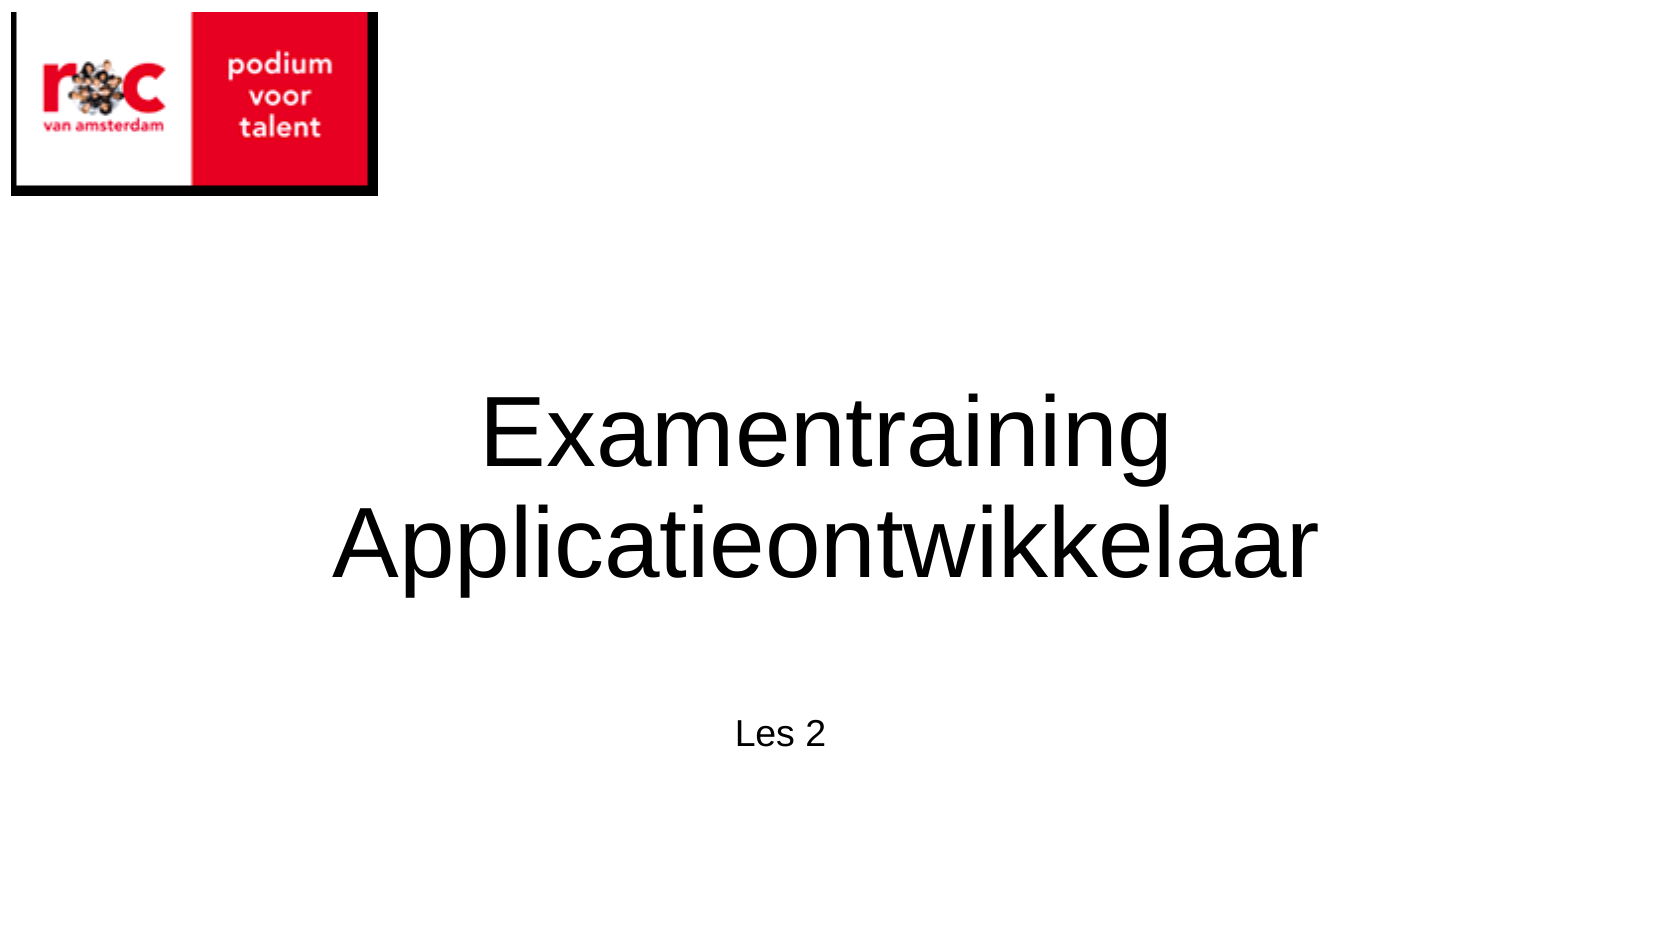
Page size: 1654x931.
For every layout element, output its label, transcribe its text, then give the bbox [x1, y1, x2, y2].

picture [11, 12, 378, 196]
text_box Les 2 [720, 705, 871, 762]
subtitle Examentraining Applicatieontwikkelaar [82, 217, 1571, 758]
